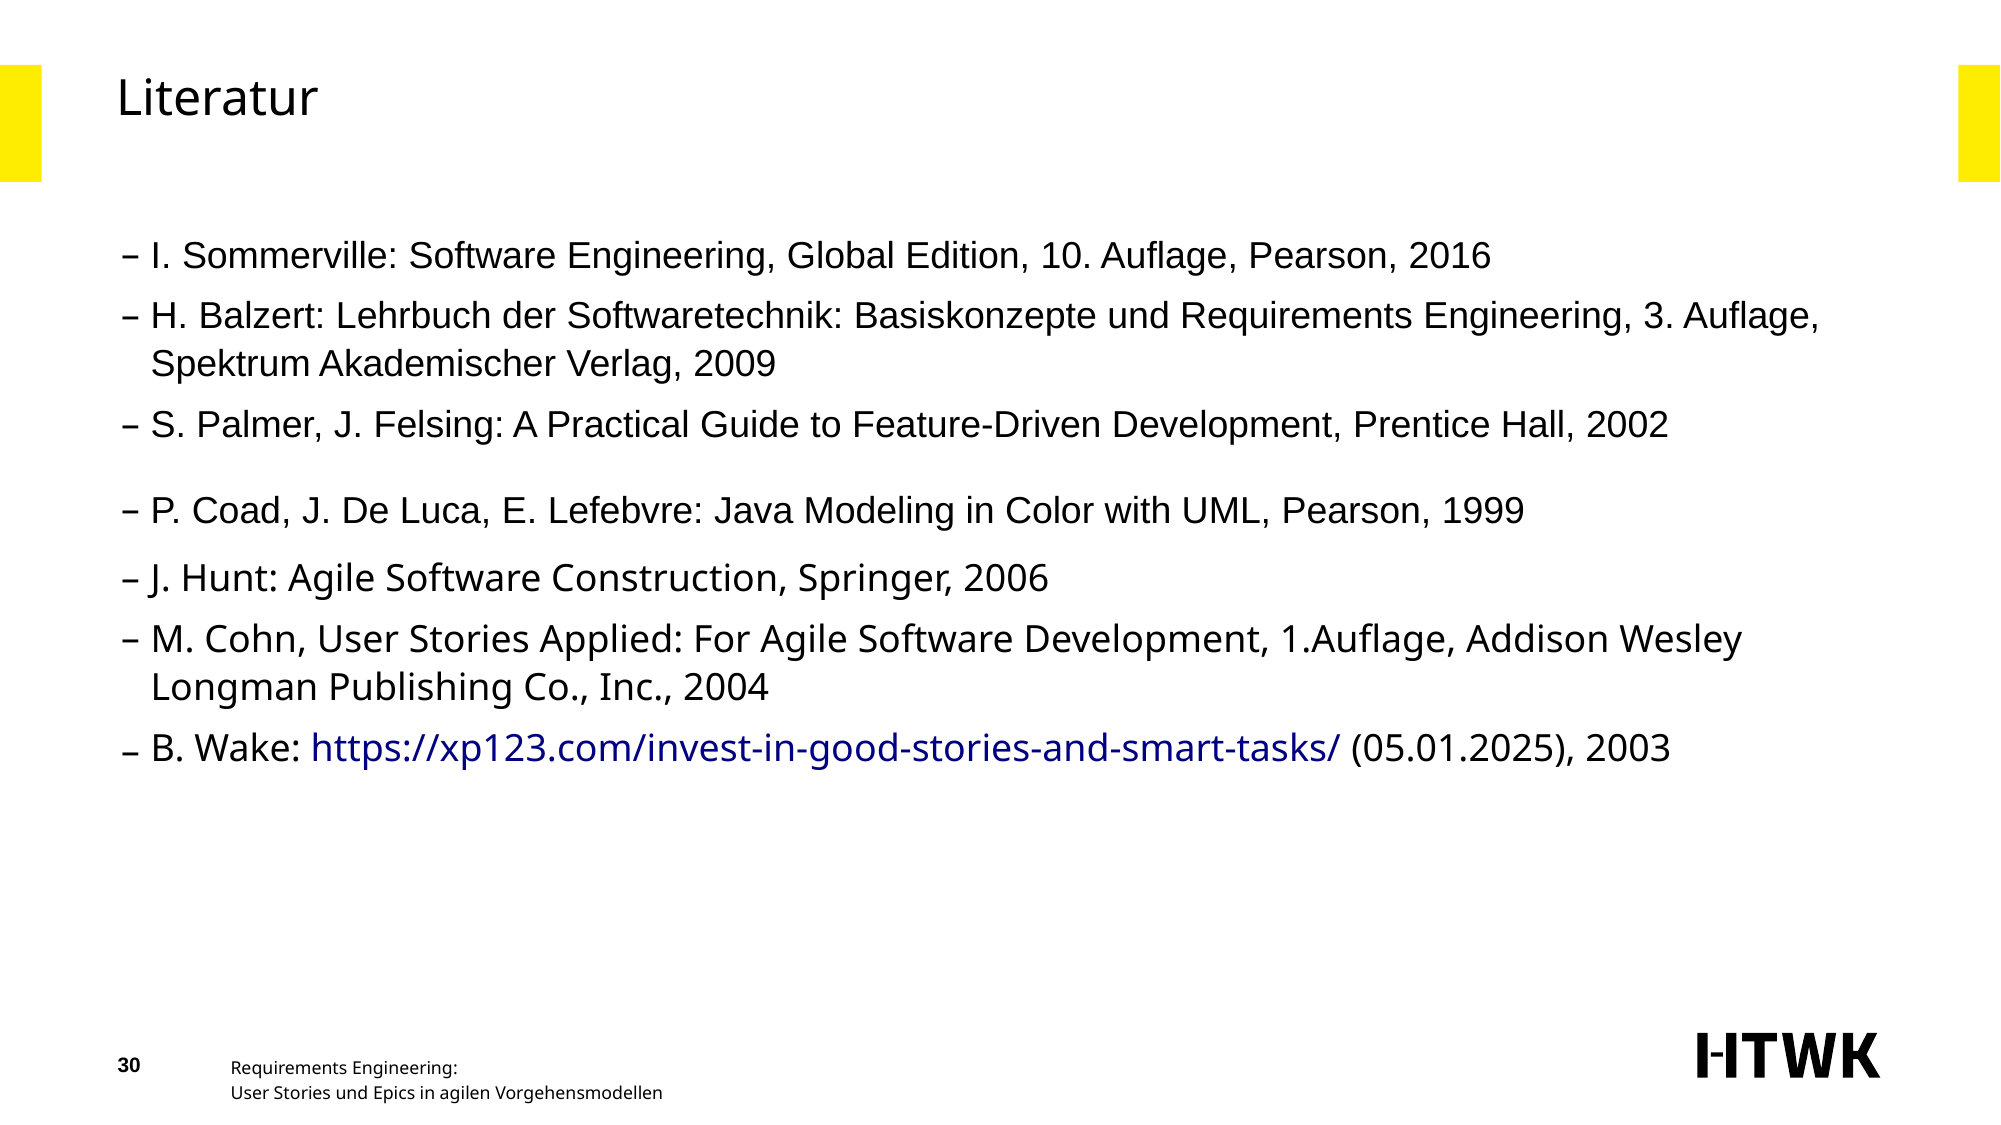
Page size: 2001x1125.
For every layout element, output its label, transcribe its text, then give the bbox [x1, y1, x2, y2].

text_box I. Sommerville: Software Engineering, Global Edition, 10. Auflage, Pearson, 2016 H. Balzert: Lehrbuch der Softwaretechnik: Basiskonzepte und Requirements Engineering, 3. Auflage, Spektrum Akademischer Verlag, 2009 S. Palmer, J. Felsing: A Practical Guide to Feature-Driven Development, Prentice Hall, 2002 P. Coad, J. De Luca, E. Lefebvre: Java Modeling in Color with UML, Pearson, 1999 J. Hunt: Agile Software Construction, Springer, 2006 M. Cohn, User Stories Applied: For Agile Software Development, 1.Auflage, Addison Wesley Longman Publishing Co., Inc., 2004 B. Wake: https://xp123.com/invest-in-good-stories-and-smart-tasks/ (05.01.2025), 2003 [121, 227, 1891, 992]
title Literatur [116, 60, 1881, 178]
